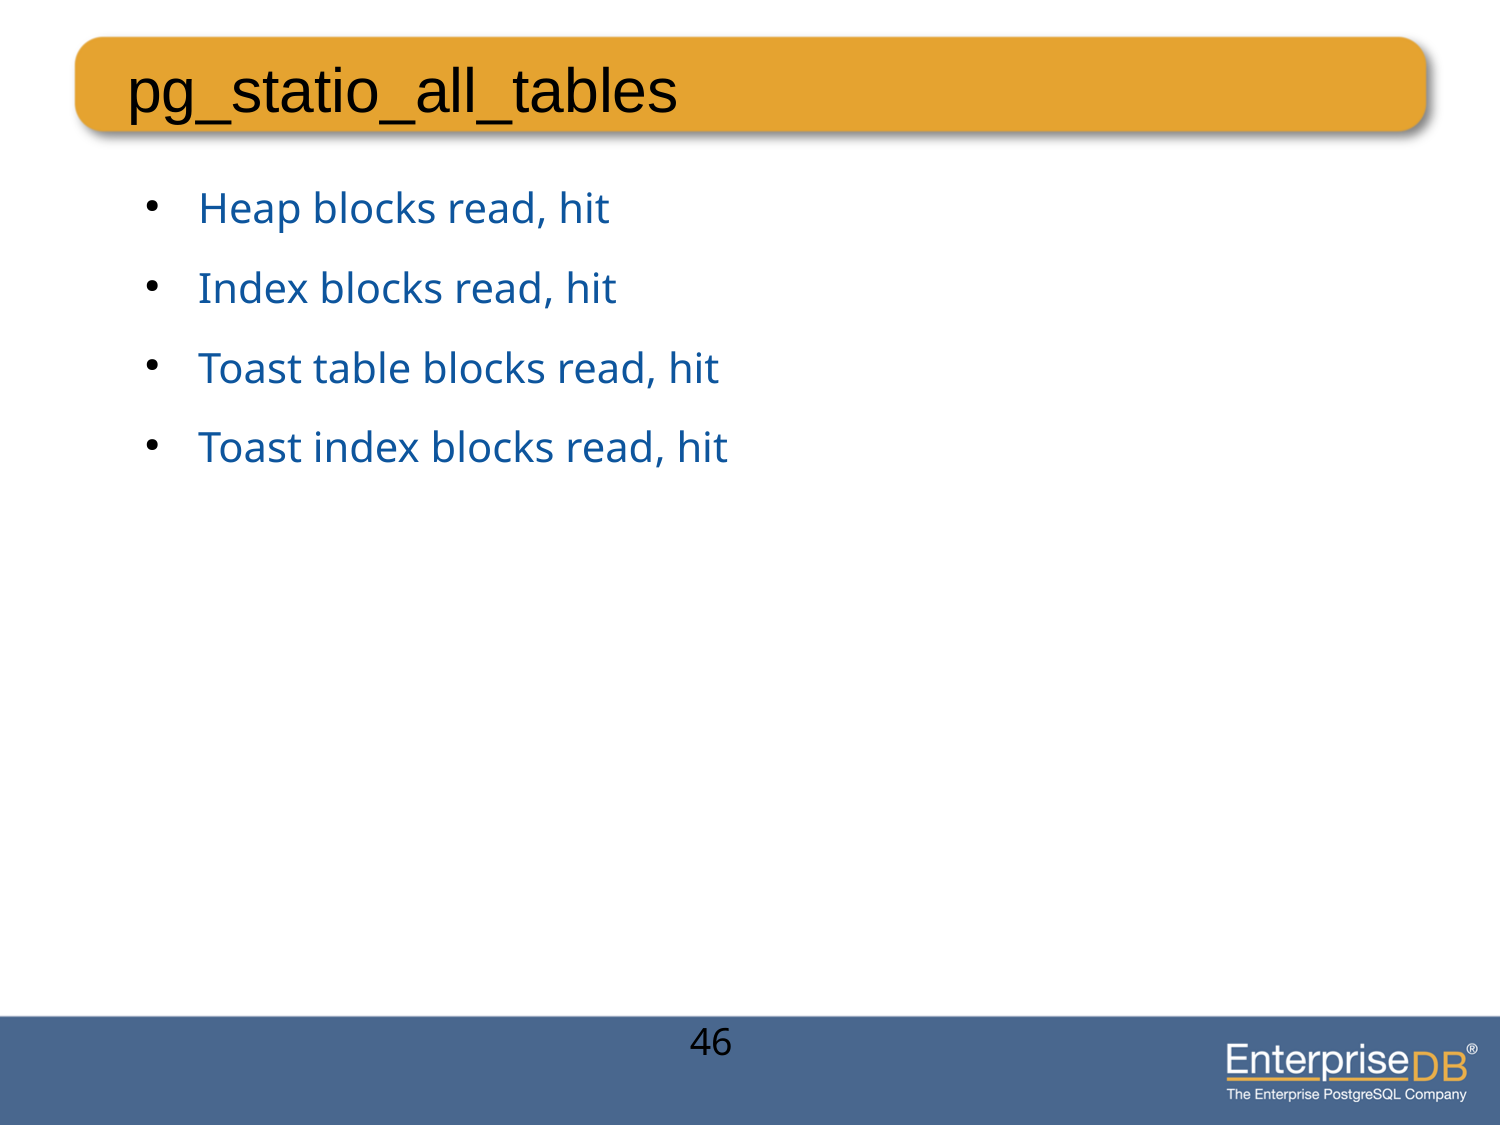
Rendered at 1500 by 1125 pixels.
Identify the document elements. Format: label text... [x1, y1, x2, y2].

title pg_statio_all_tables [112, 37, 1388, 138]
list Heap blocks read, hit Index blocks read, hit Toast table blocks read, hit Toast index blocks read, hit [112, 174, 1388, 963]
picture [0, 0, 1500, 1125]
slide_number <number> [675, 1010, 825, 1125]
